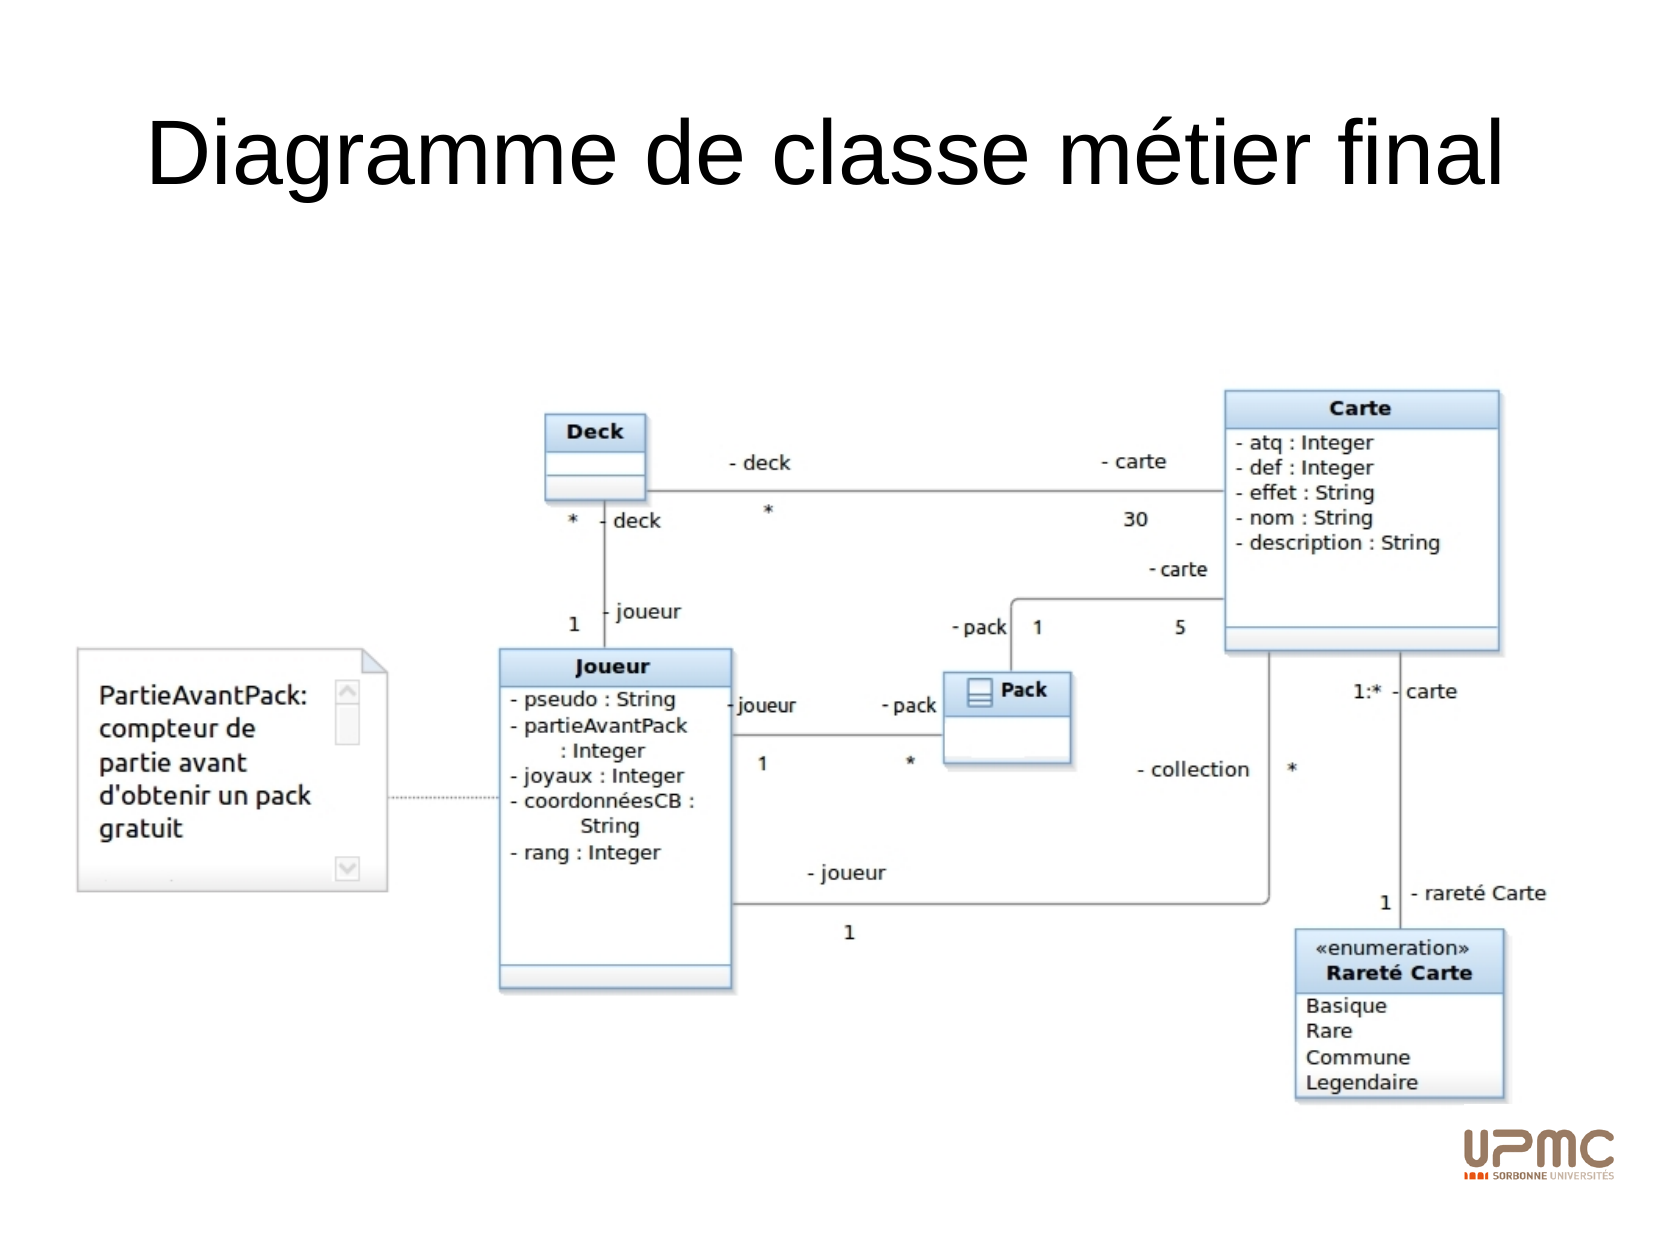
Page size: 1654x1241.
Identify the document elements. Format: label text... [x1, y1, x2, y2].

title Diagramme de classe métier final [82, 49, 1571, 257]
picture [35, 345, 1636, 1205]
